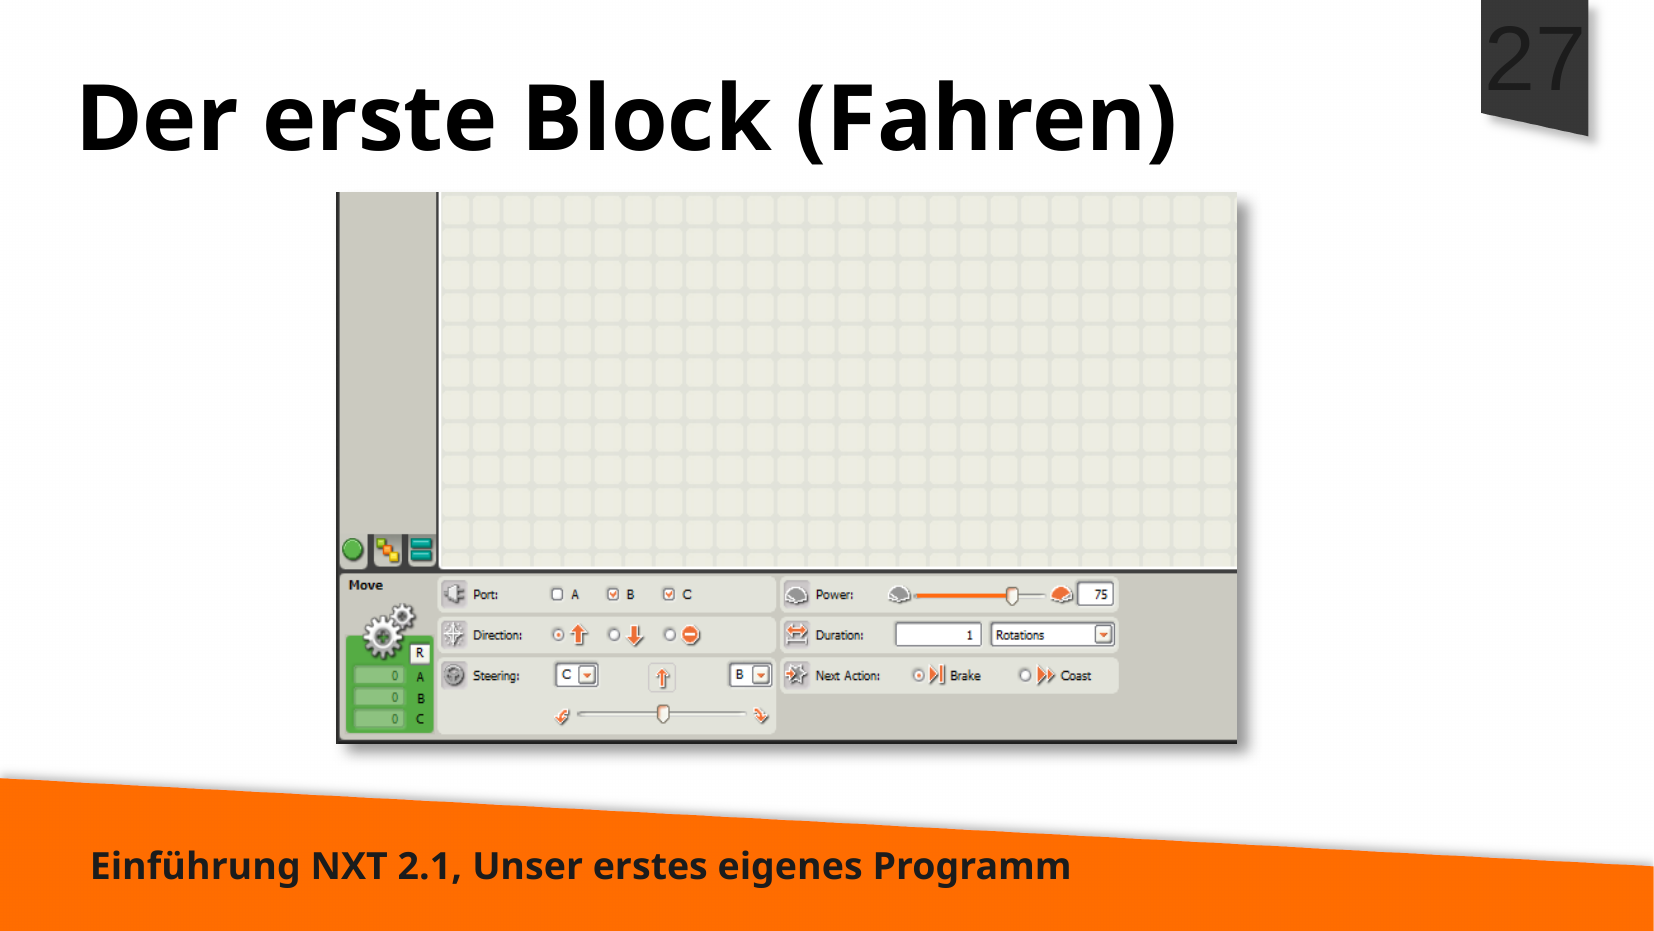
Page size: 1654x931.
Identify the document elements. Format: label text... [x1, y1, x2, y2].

text_box Einführung NXT 2.1, Unser erstes eigenes Programm [75, 832, 1201, 901]
text_box 27 [1462, 0, 1609, 151]
title Der erste Block (Fahren) [75, 37, 1564, 193]
picture [0, 0, 1654, 931]
